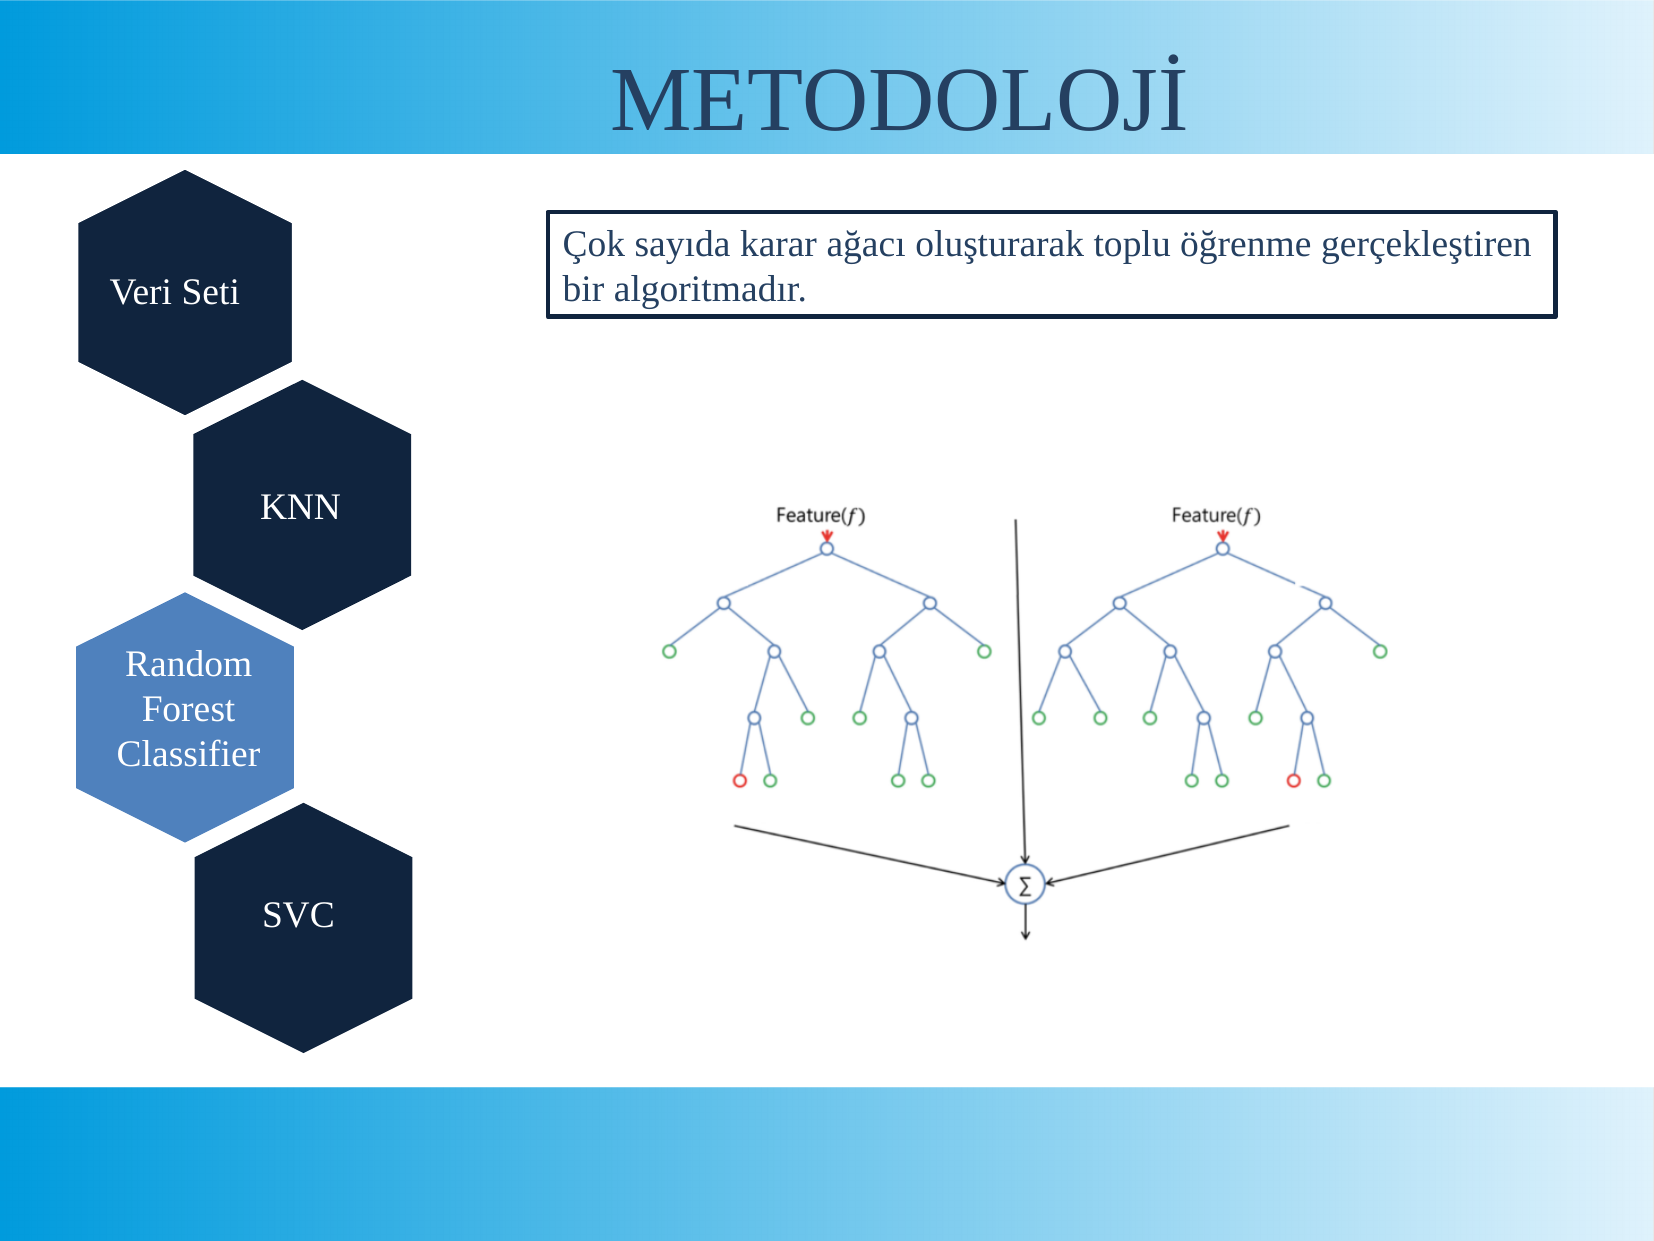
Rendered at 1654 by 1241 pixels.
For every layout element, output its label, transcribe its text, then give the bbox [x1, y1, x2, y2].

text_box Çok sayıda karar ağacı oluşturarak toplu öğrenme gerçekleştiren bir algoritmadır. [547, 212, 1556, 317]
text_box [76, 188, 294, 418]
text_box [76, 643, 294, 843]
text_box [107, 592, 263, 631]
text_box Random Forest Classifier [83, 631, 294, 782]
title METODOLOJİ [0, 0, 1654, 188]
text_box SVC [193, 882, 404, 943]
text_box [193, 535, 412, 631]
text_box [194, 802, 413, 1054]
picture [0, 1086, 1654, 1241]
text_box Veri Seti [74, 259, 276, 320]
text_box [193, 379, 412, 474]
picture [574, 430, 1491, 1050]
text_box KNN [174, 474, 426, 535]
